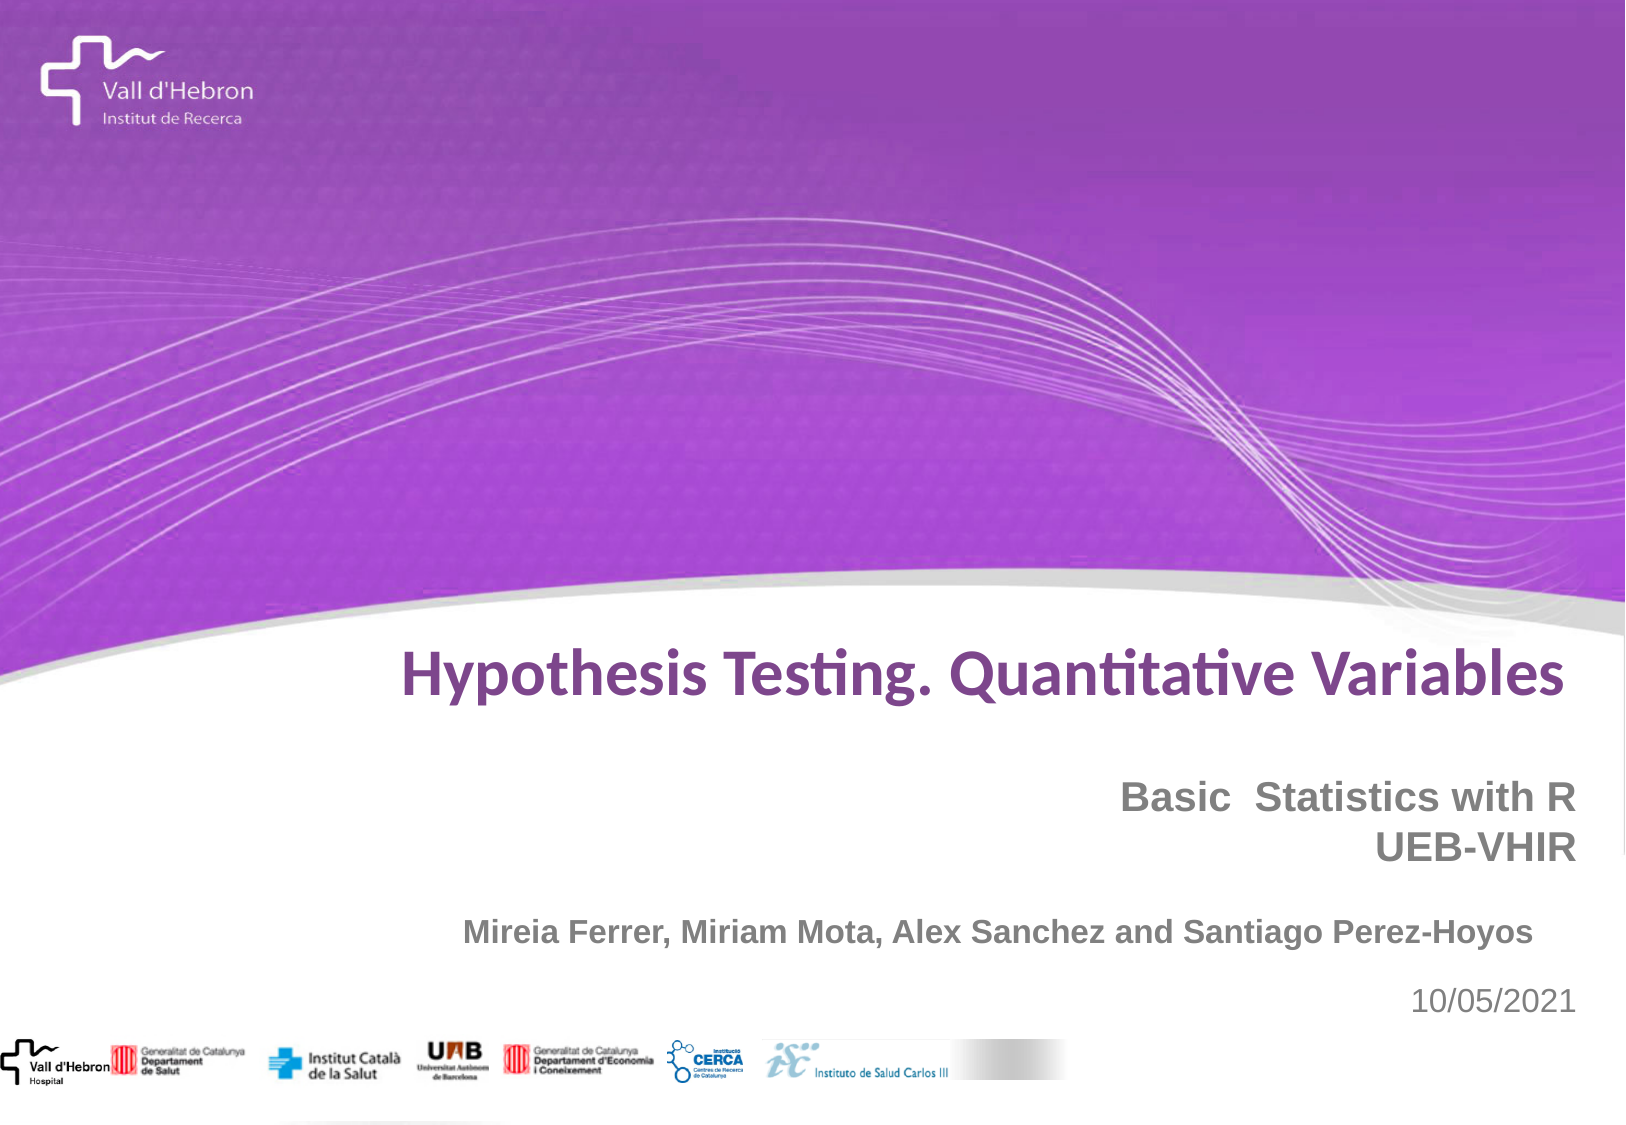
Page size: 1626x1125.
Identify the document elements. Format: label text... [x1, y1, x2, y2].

text_box Hypothesis Testing. Quantitative Variables [6, 621, 1582, 733]
text_box Basic Statistics with R UEB-VHIR Mireia Ferrer, Miriam Mota, Alex Sanchez and Santiago Perez-Hoyos 10/05/2021 [257, 762, 1592, 1029]
picture [0, 0, 1625, 1125]
